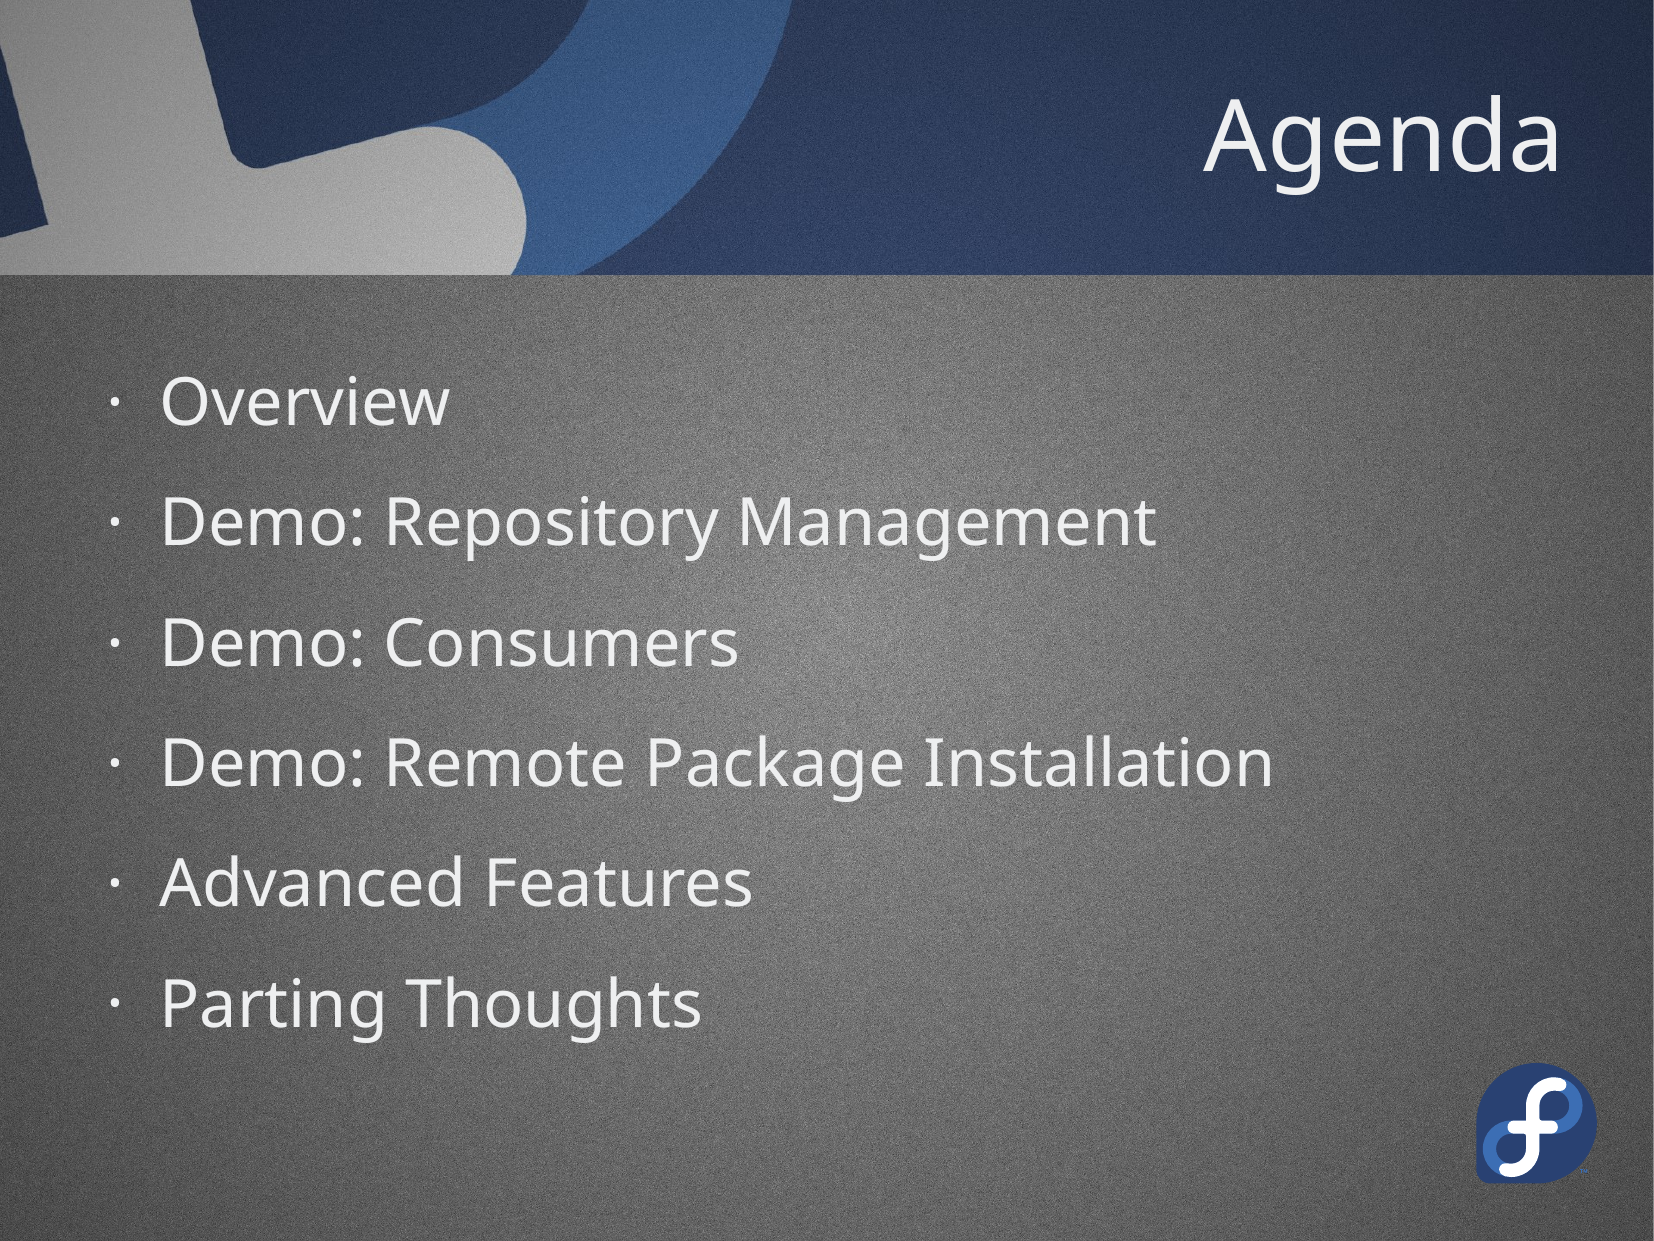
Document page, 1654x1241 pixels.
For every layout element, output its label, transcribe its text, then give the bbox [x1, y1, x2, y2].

picture [0, 0, 1654, 1241]
title Agenda [88, 29, 1565, 237]
list Overview Demo: Repository Management Demo: Consumers Demo: Remote Package Installation Advanced Features Parting Thoughts [88, 354, 1565, 1063]
